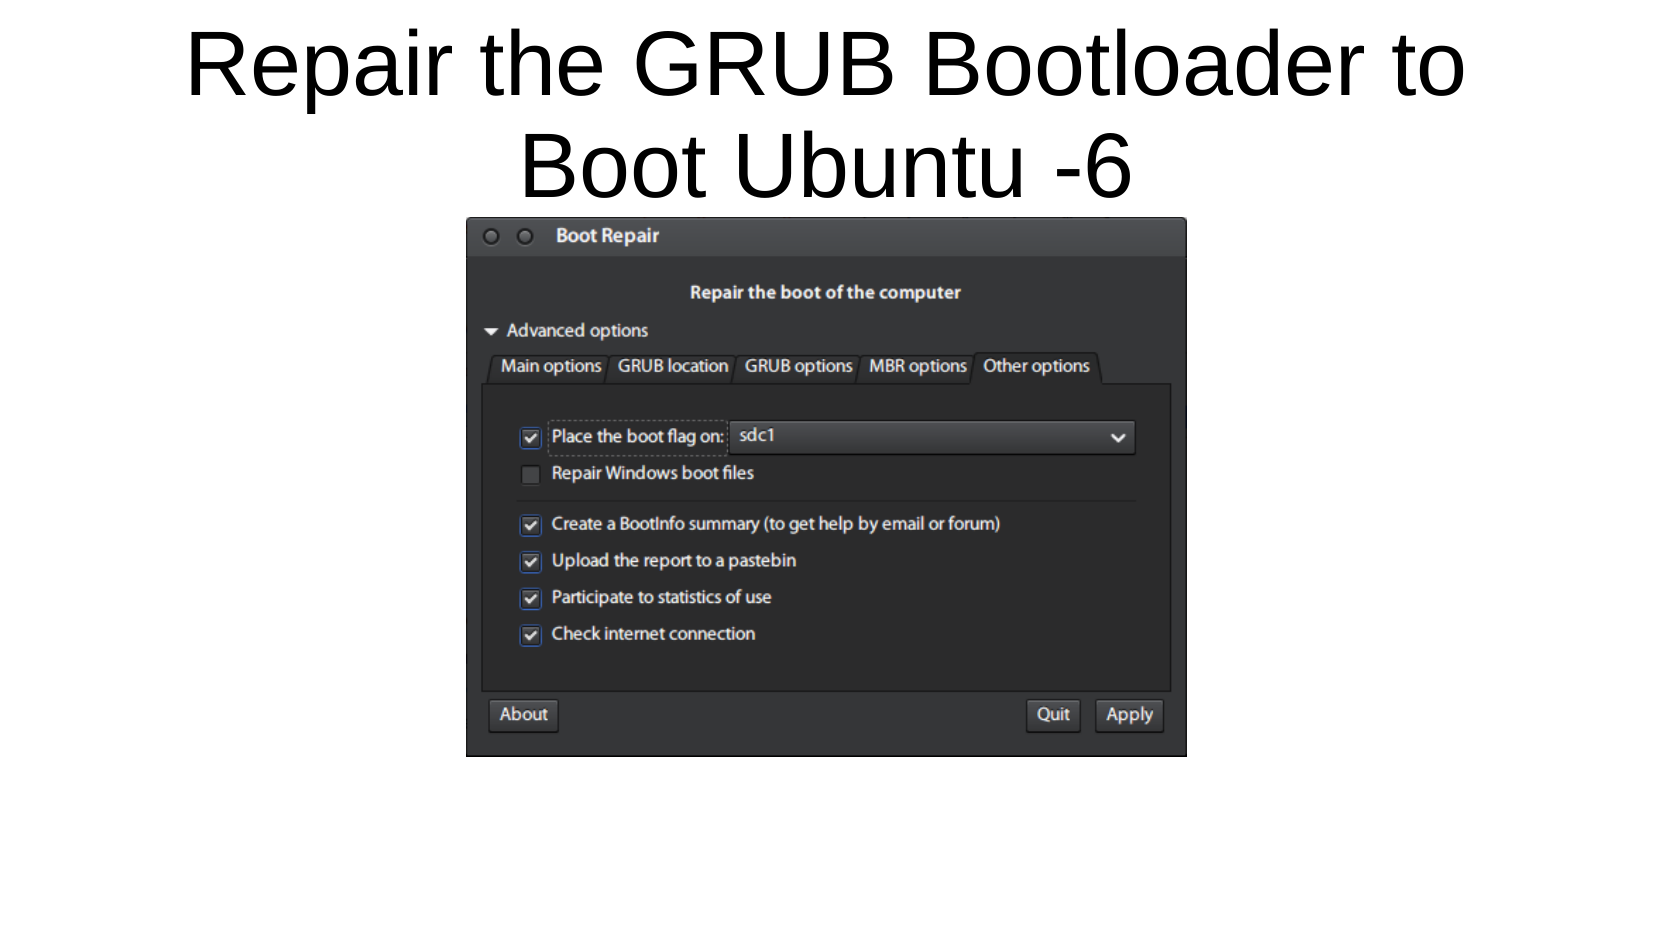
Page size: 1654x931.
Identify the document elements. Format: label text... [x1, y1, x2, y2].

title Repair the GRUB Bootloader to Boot Ubuntu -6 [82, 12, 1571, 218]
picture [466, 217, 1187, 758]
